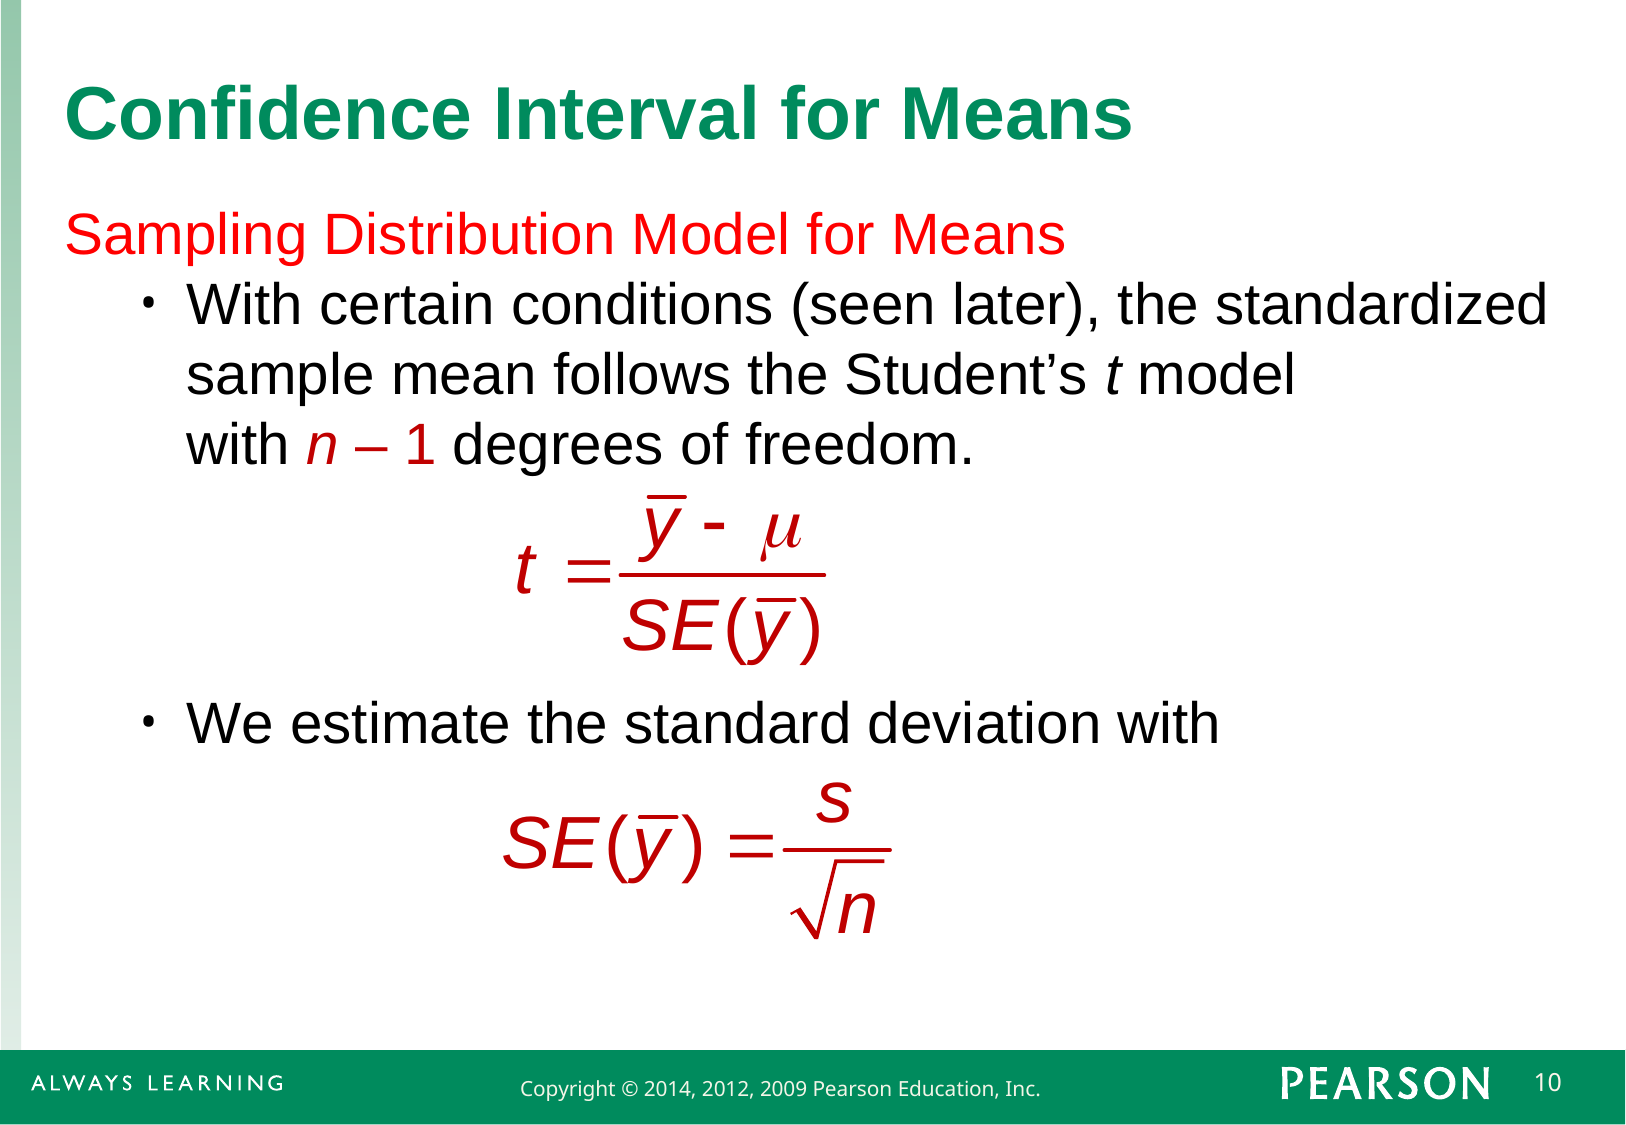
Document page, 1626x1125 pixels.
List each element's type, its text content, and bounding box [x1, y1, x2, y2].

title Confidence Interval for Means [64, 64, 1560, 196]
chart [505, 477, 841, 679]
list Sampling Distribution Model for Means With certain conditions (seen later), the standardized sample mean follows the Student’s t model with n – 1 degrees of freedom. We estimate the standard deviation with [64, 196, 1560, 939]
chart [493, 751, 908, 955]
